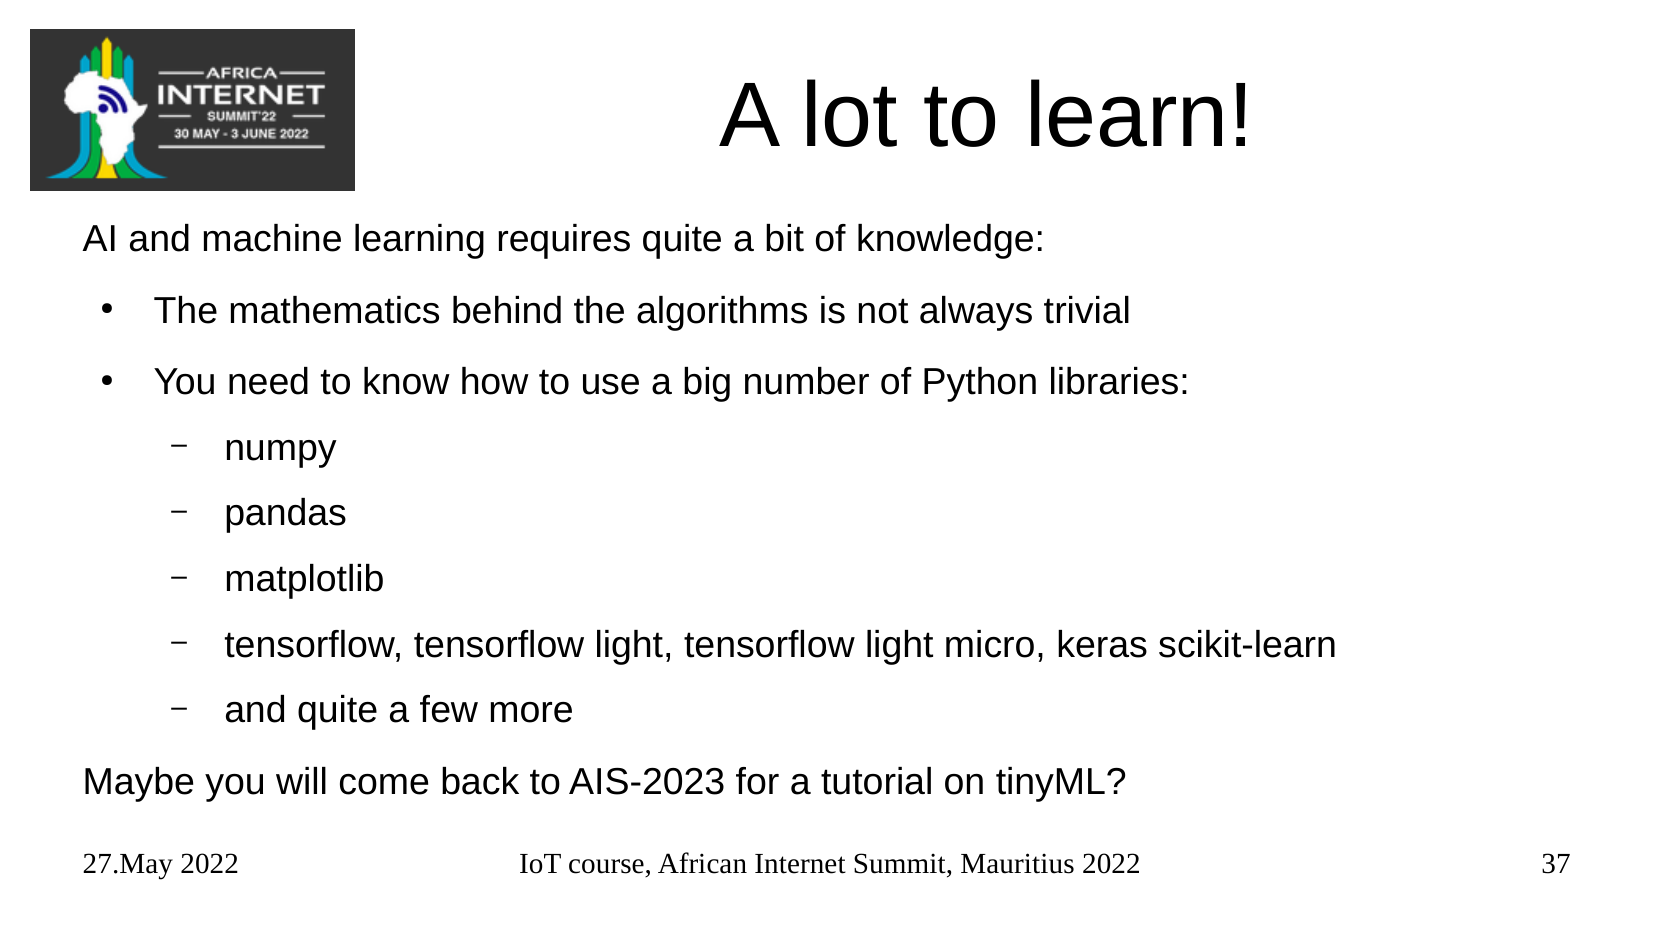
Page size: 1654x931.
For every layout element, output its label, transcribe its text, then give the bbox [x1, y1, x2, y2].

title A lot to learn! [403, 37, 1571, 193]
picture [30, 29, 355, 191]
list AI and machine learning requires quite a bit of knowledge: The mathematics behind the algorithms is not always trivial You need to know how to use a big number of Python libraries: numpy pandas matplotlib tensorflow, tensorflow light, tensorflow light micro, keras scikit-learn and quite a few more Maybe you will come back to AIS-2023 for a tutorial on tinyML? [82, 217, 1571, 827]
